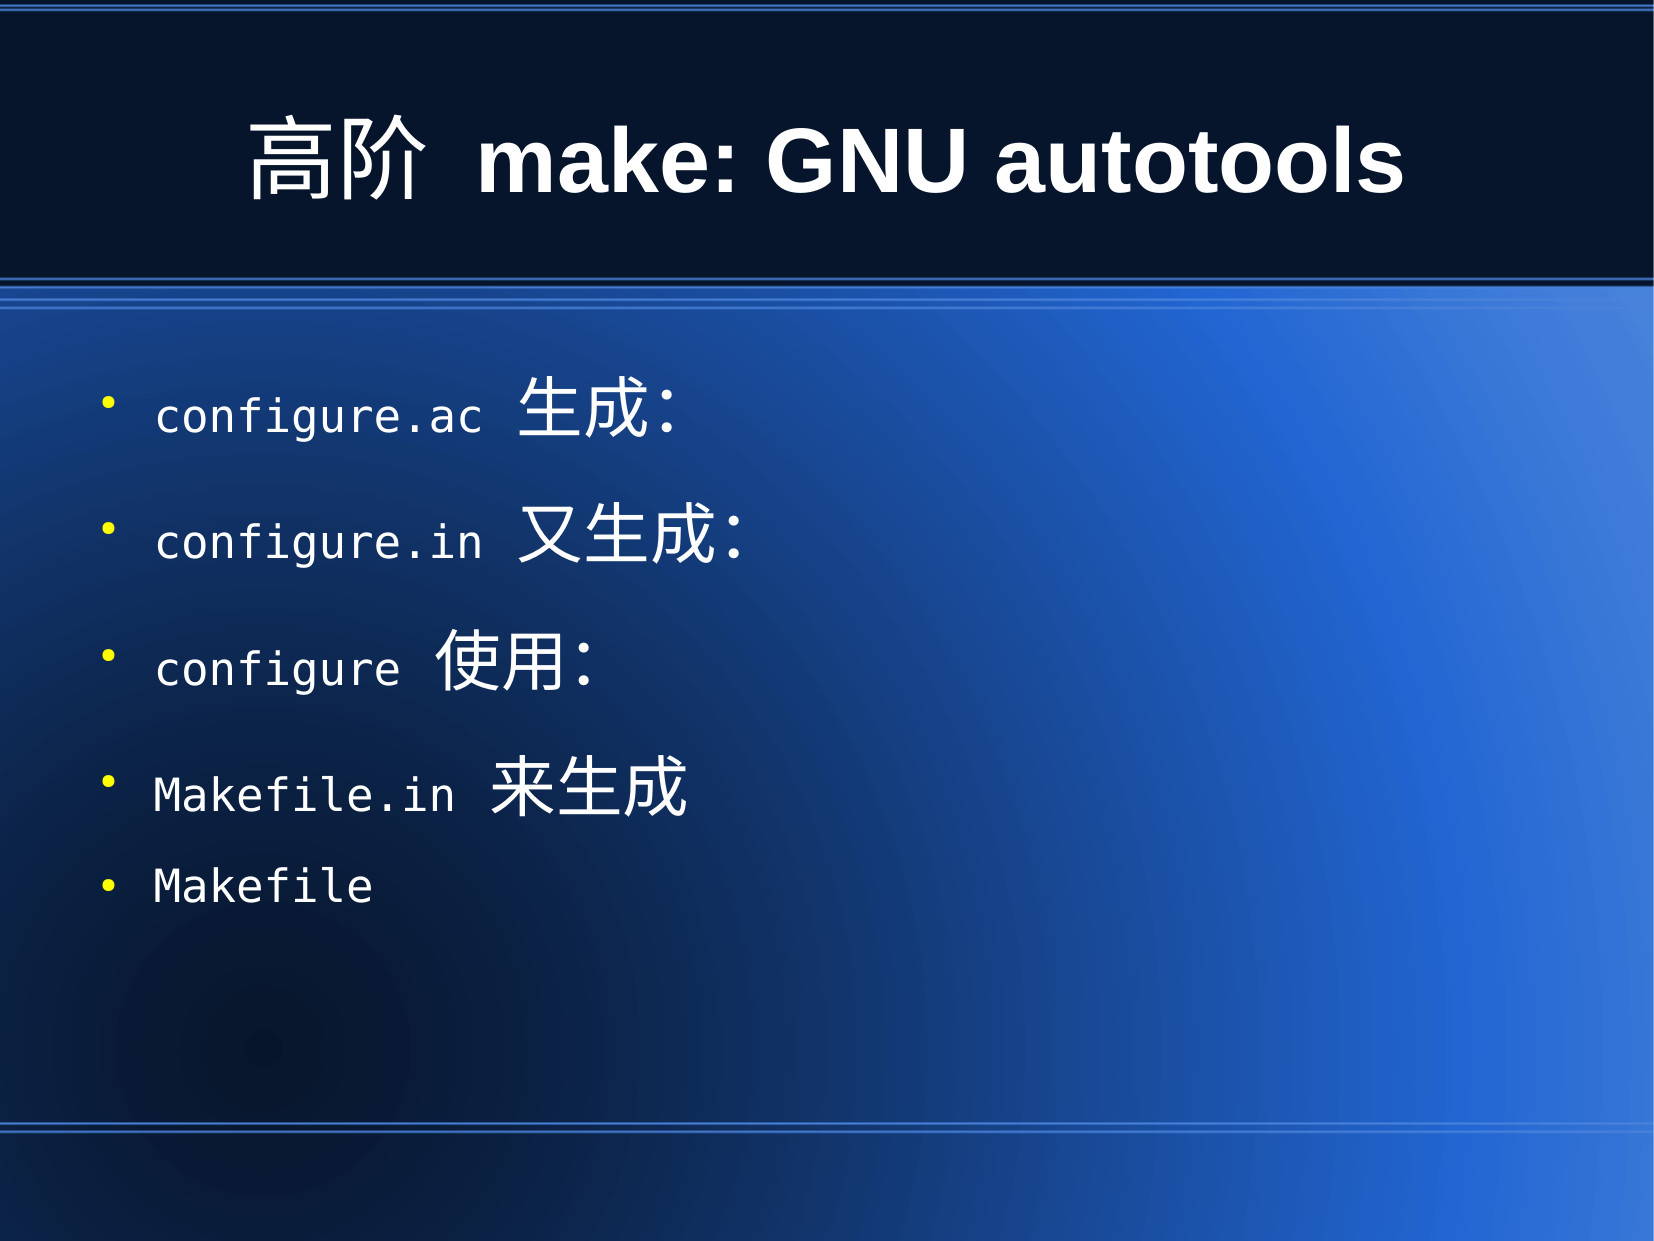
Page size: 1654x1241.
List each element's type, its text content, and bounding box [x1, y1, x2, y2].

picture [0, 0, 1654, 1241]
list configure.ac 生成： configure.in 又生成： configure 使用： Makefile.in 来生成 Makefile [82, 355, 1571, 1058]
title 高阶 make: GNU autotools [82, 49, 1571, 257]
